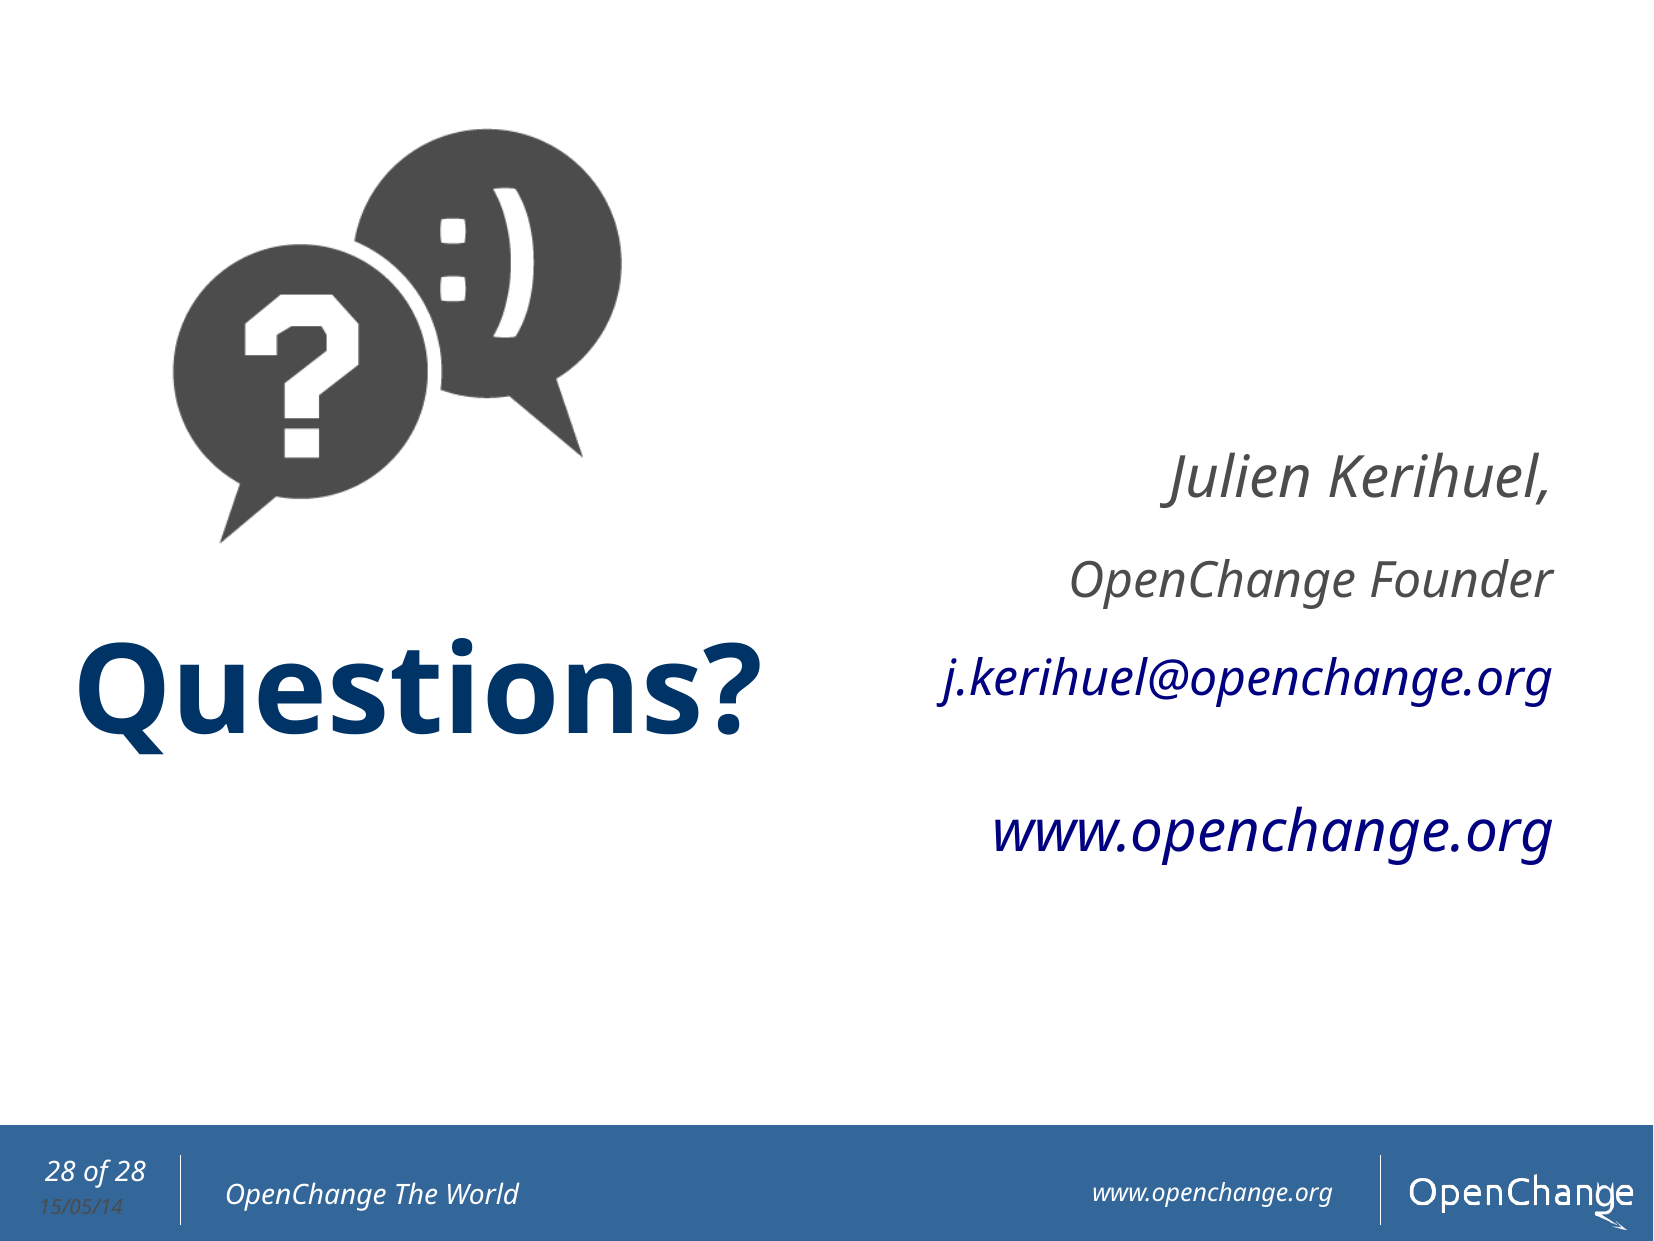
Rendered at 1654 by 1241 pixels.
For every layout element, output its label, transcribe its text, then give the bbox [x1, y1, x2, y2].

picture [1407, 1167, 1654, 1230]
picture [135, 74, 661, 601]
list Julien Kerihuel, OpenChange Founder j.kerihuel@openchange.org www.openchange.org [860, 435, 1554, 1036]
list Questions? [72, 600, 826, 781]
